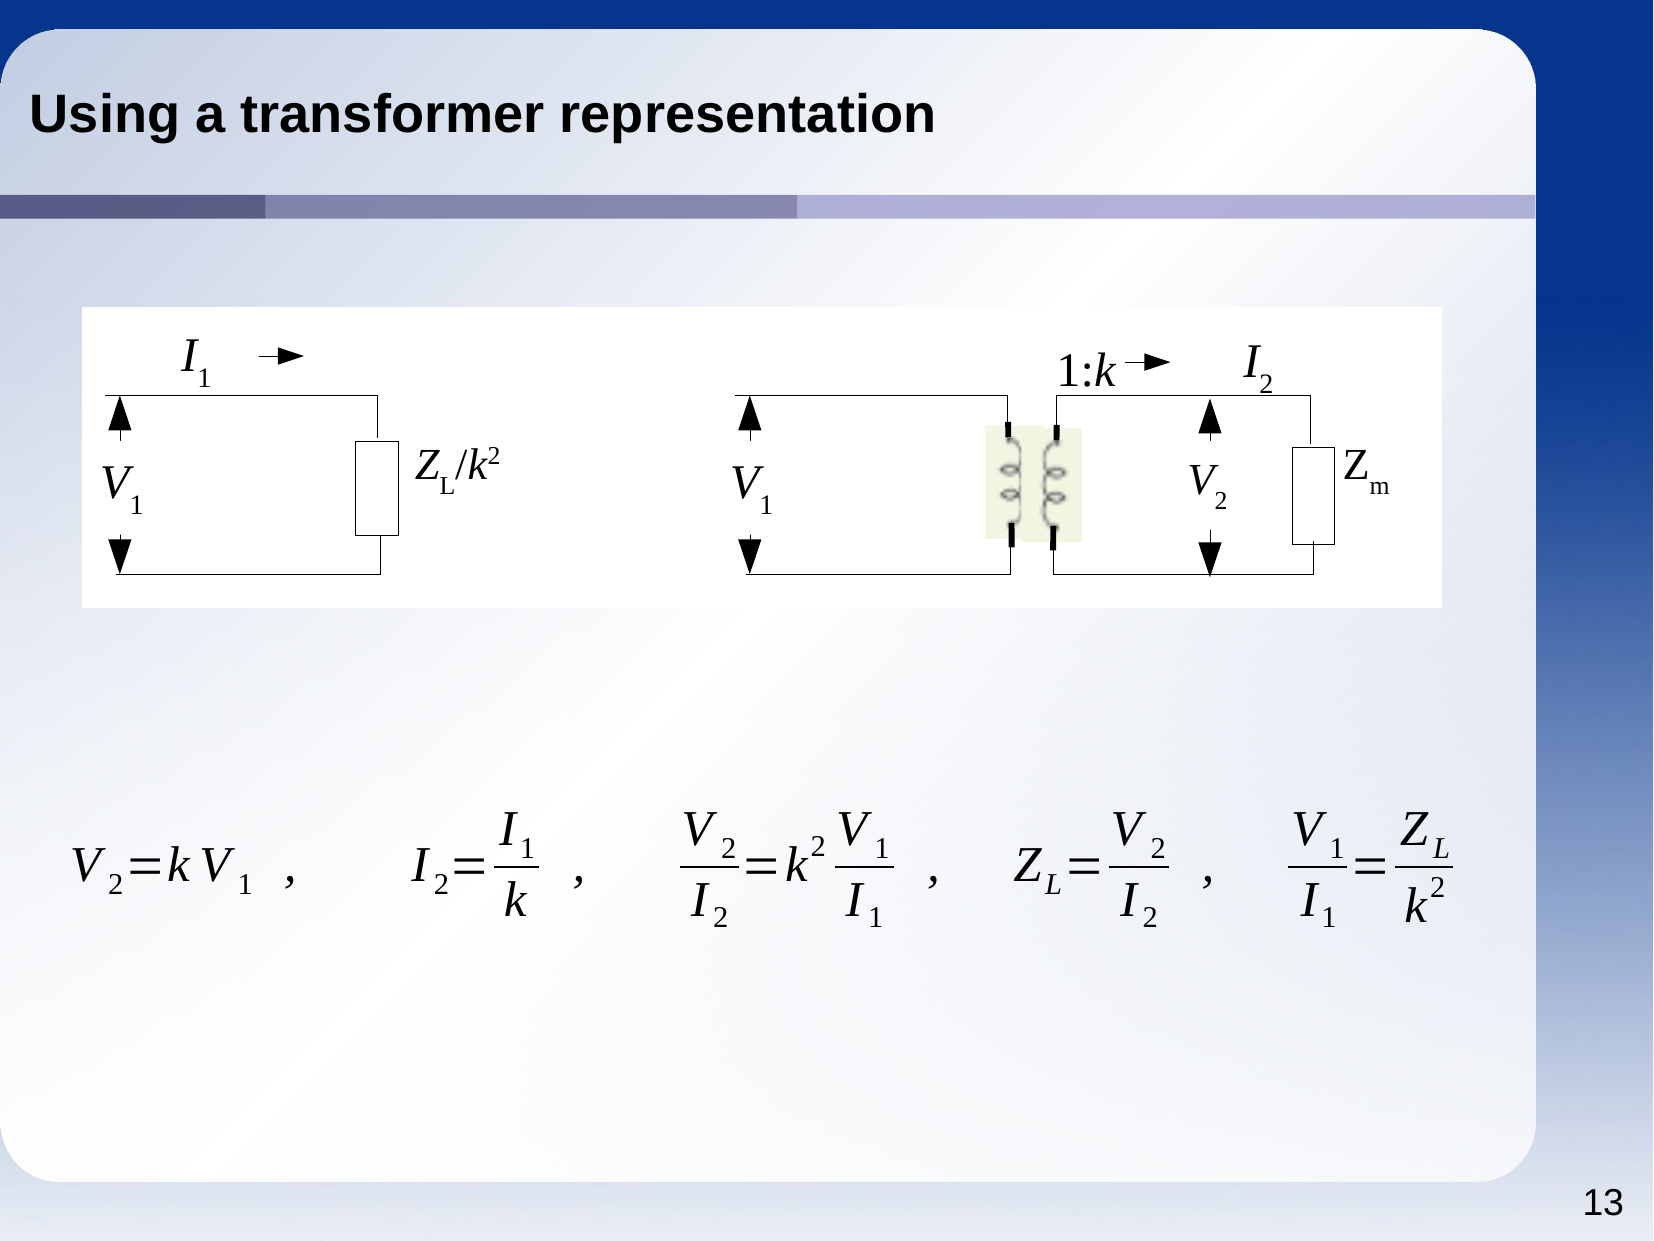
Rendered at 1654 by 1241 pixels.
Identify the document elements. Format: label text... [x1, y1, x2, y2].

chart [63, 801, 1462, 935]
title Using a transformer representation [29, 49, 1506, 178]
chart [81, 306, 1443, 608]
picture [0, 0, 1654, 1241]
